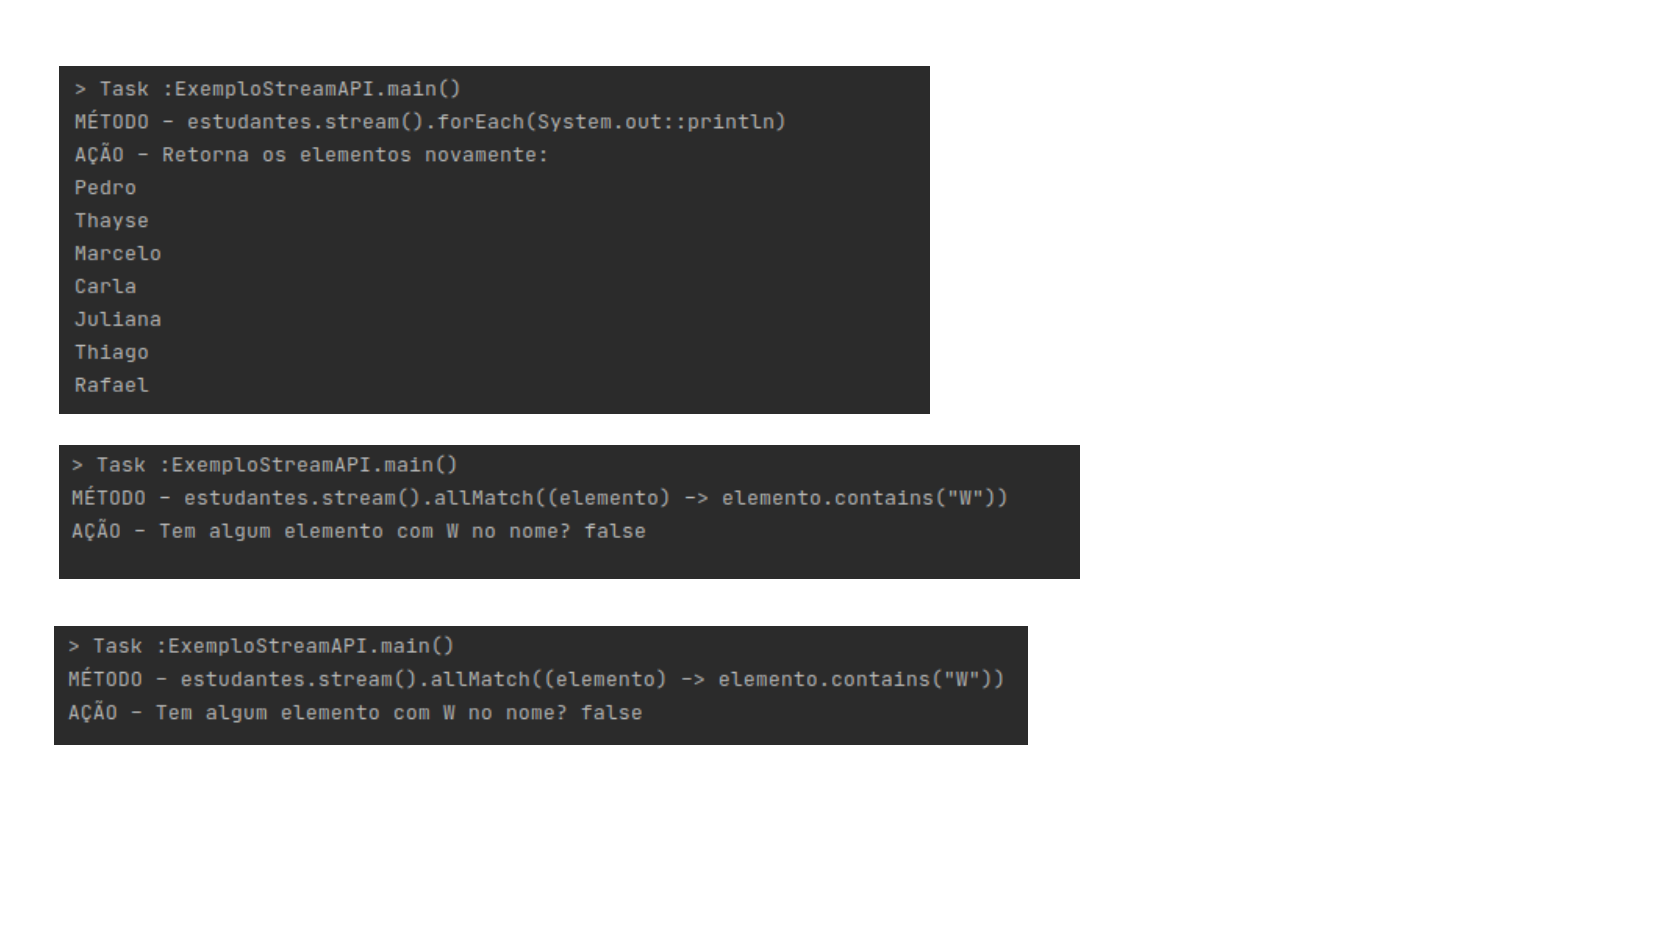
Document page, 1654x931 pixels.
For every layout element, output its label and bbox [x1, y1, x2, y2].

picture [59, 66, 930, 414]
picture [54, 626, 1028, 745]
picture [59, 445, 1080, 579]
